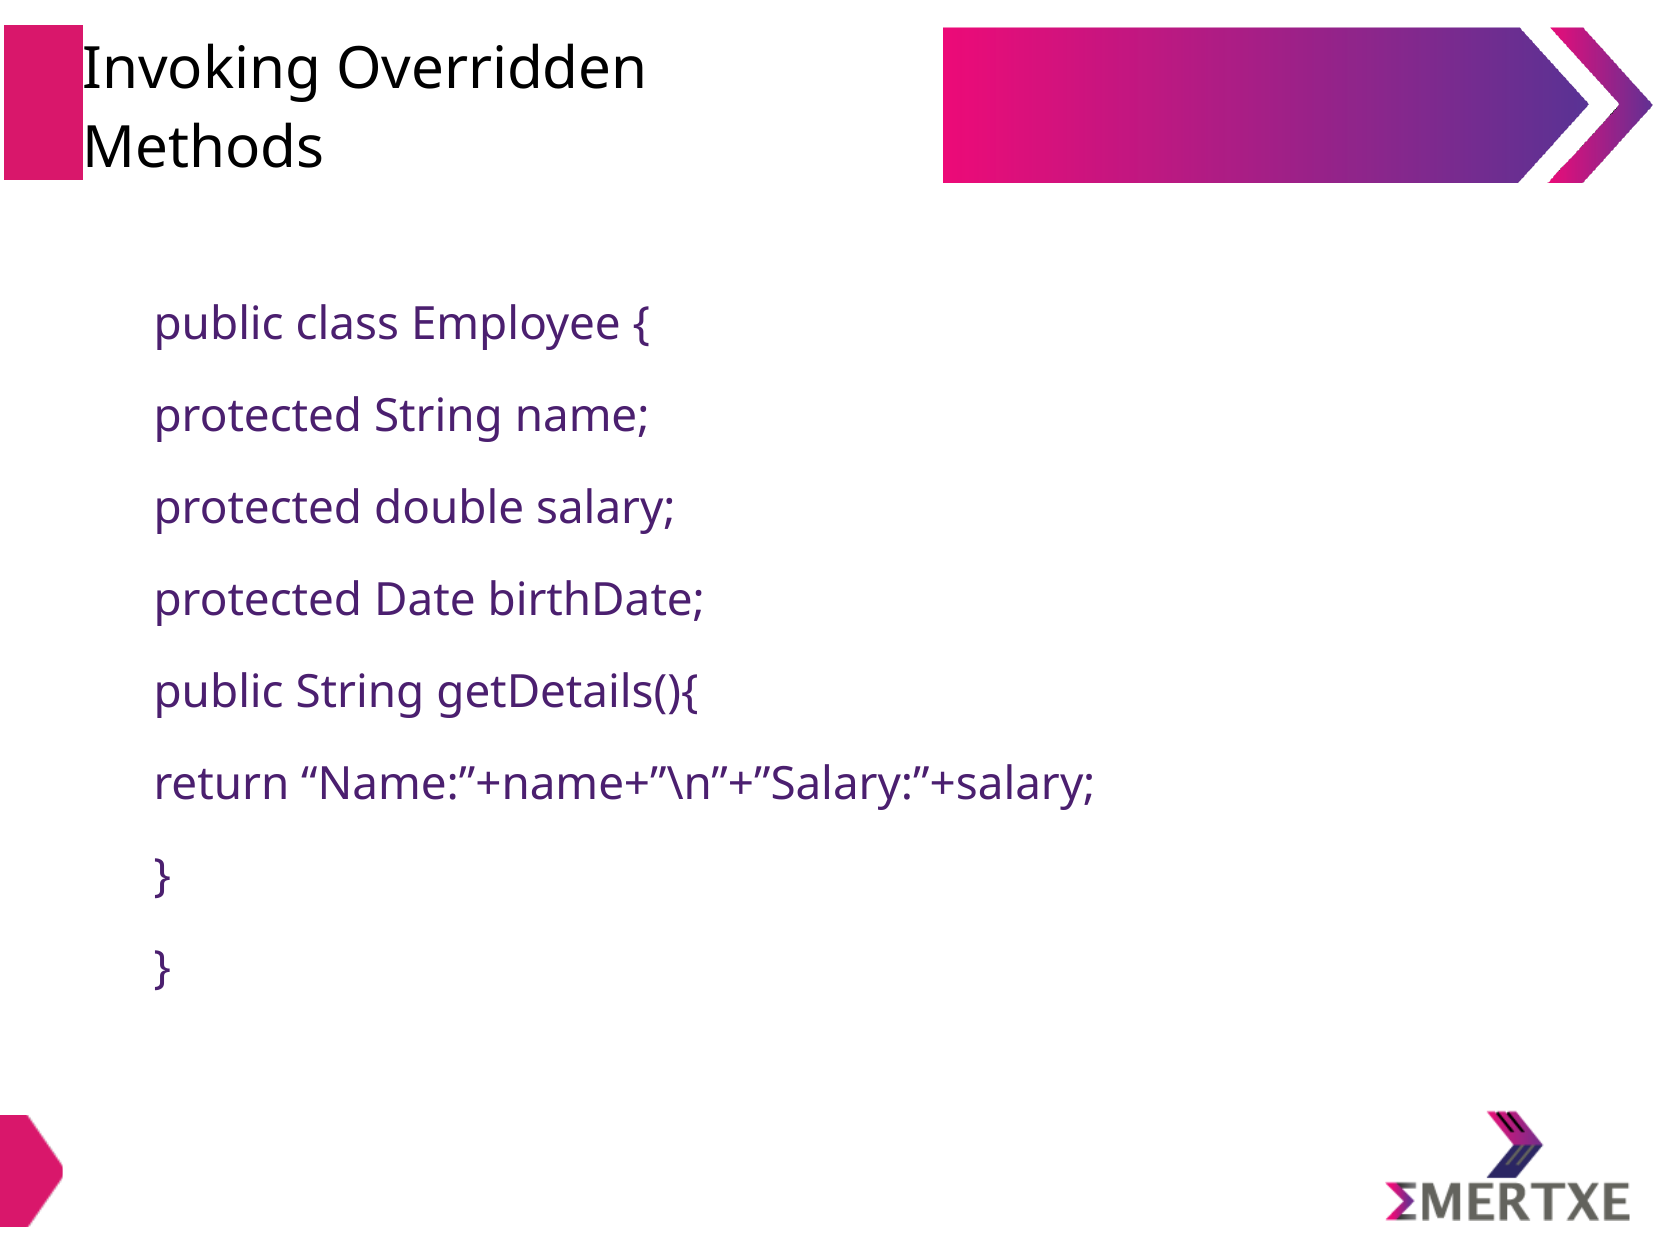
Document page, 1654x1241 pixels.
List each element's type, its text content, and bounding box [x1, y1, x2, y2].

list public class Employee { protected String name; protected double salary; protected Date birthDate; public String getDetails(){ return “Name:”+name+”\n”+”Salary:”+salary; } } [82, 290, 1571, 1010]
picture [1385, 1107, 1631, 1221]
picture [1571, 27, 1653, 183]
title Invoking Overridden Methods [82, 2, 1571, 210]
